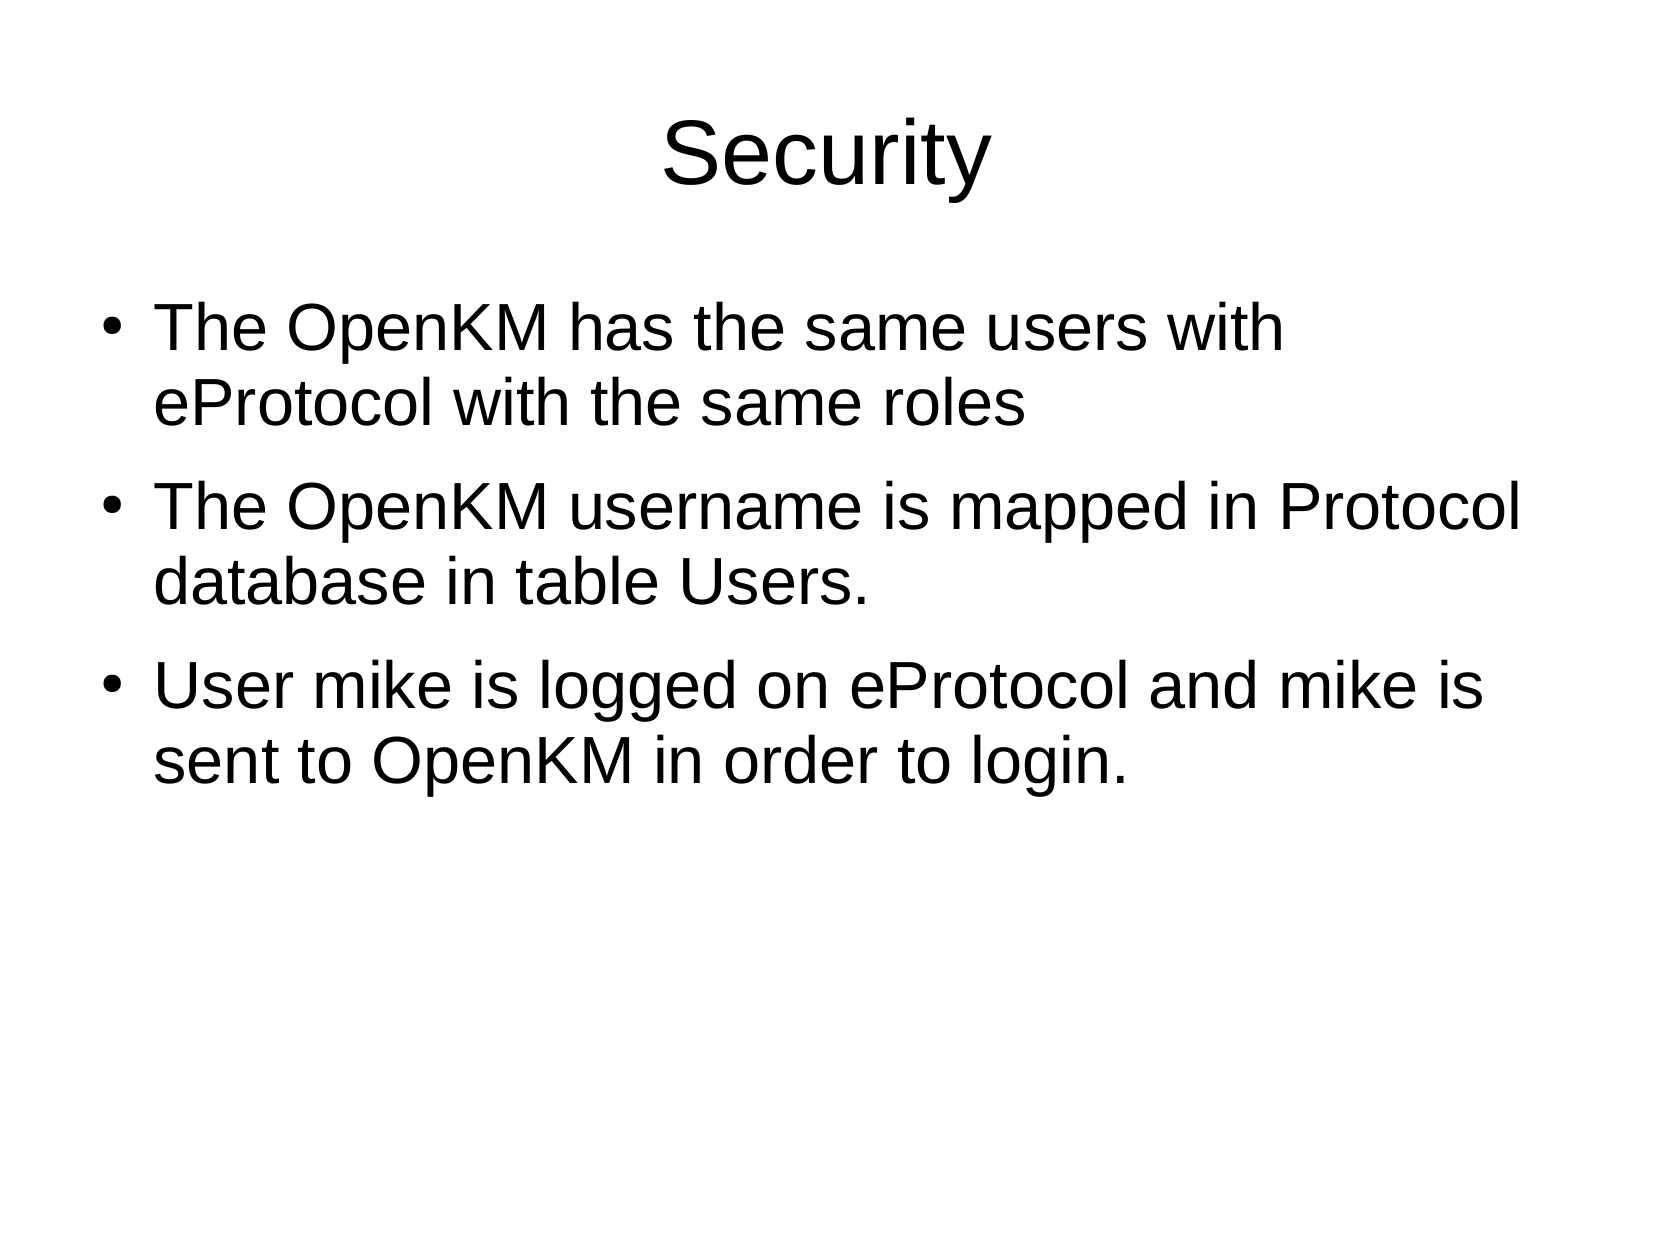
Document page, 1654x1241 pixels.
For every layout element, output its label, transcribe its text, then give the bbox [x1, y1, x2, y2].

list The OpenKM has the same users with eProtocol with the same roles The OpenKM username is mapped in Protocol database in table Users. User mike is logged on eProtocol and mike is sent to OpenKM in order to login. [82, 290, 1571, 1094]
title Security [82, 56, 1571, 250]
